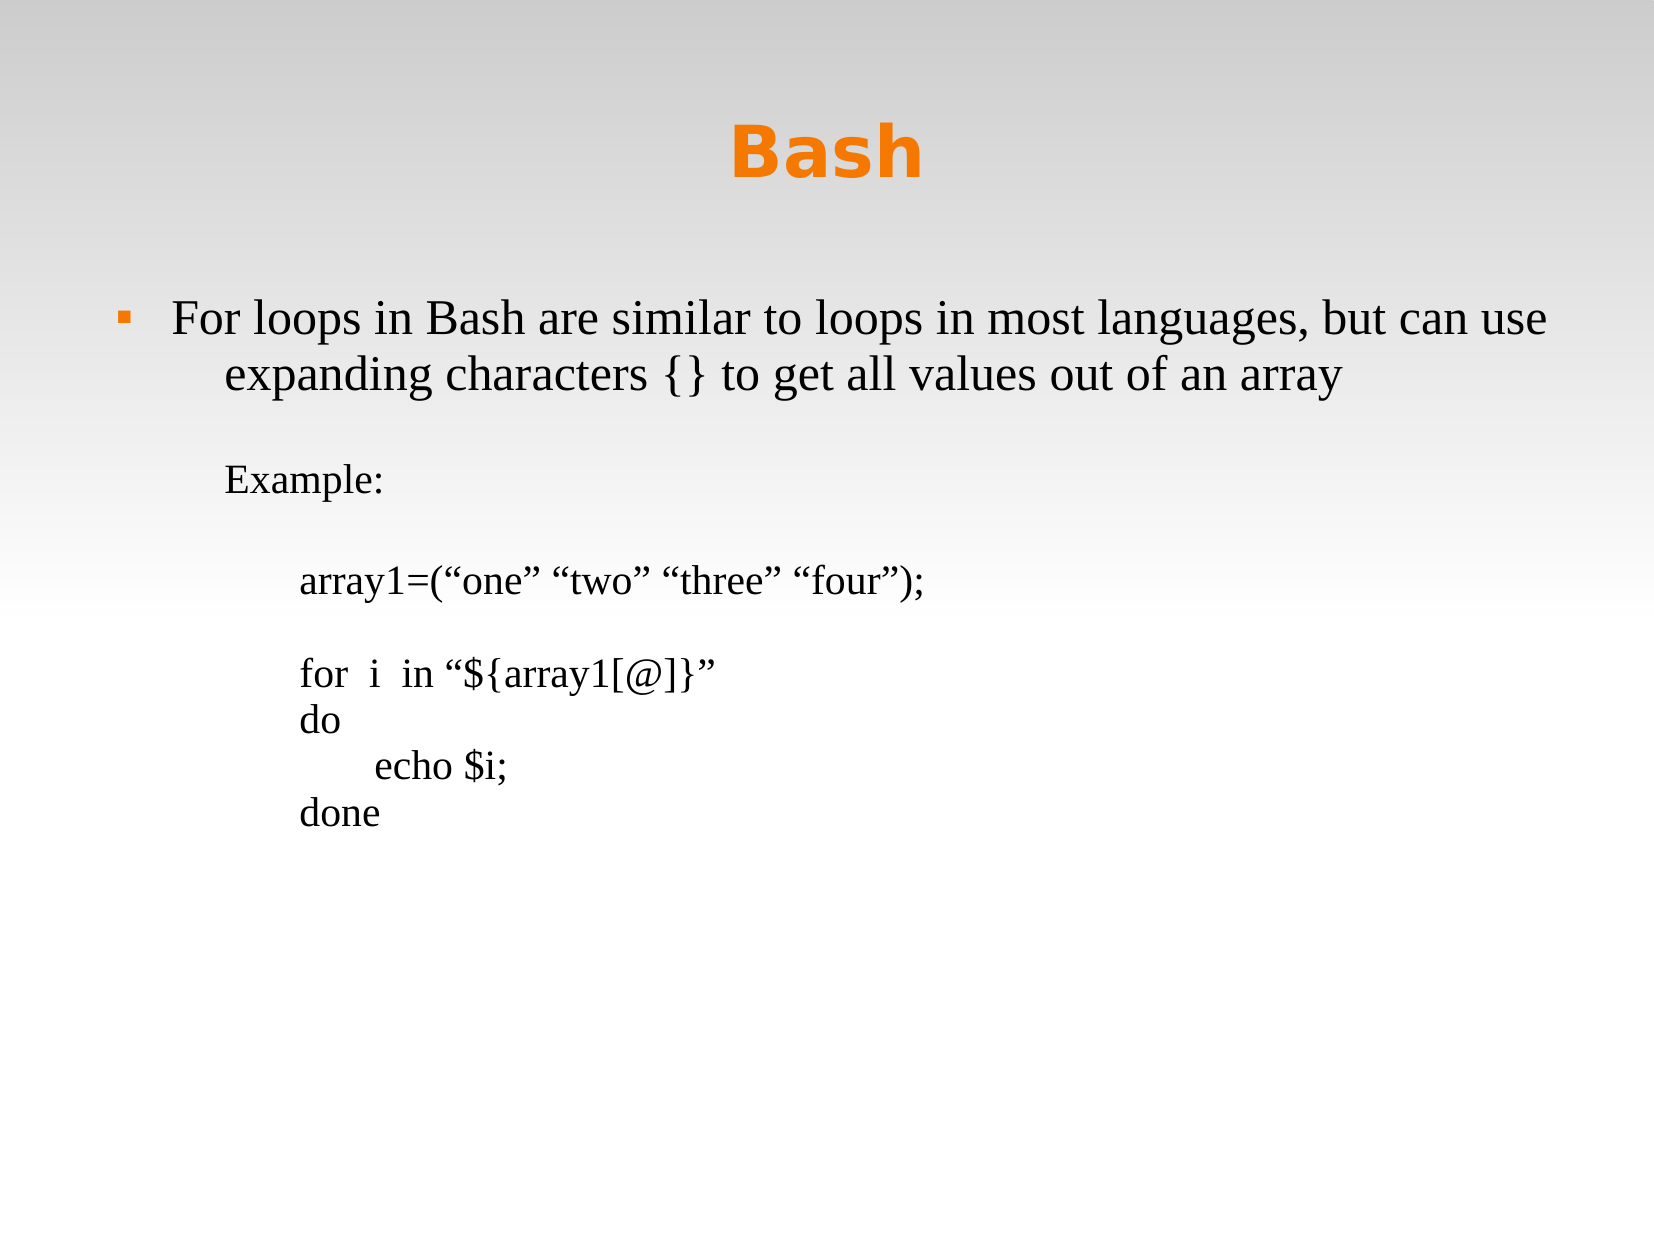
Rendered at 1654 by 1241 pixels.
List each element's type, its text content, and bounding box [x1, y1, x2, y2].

title Bash [82, 49, 1571, 257]
list For loops in Bash are similar to loops in most languages, but can use expanding characters {} to get all values out of an array Example: array1=(“one” “two” “three” “four”); for i in “${array1[@]}” do echo $i; done [82, 290, 1571, 1109]
